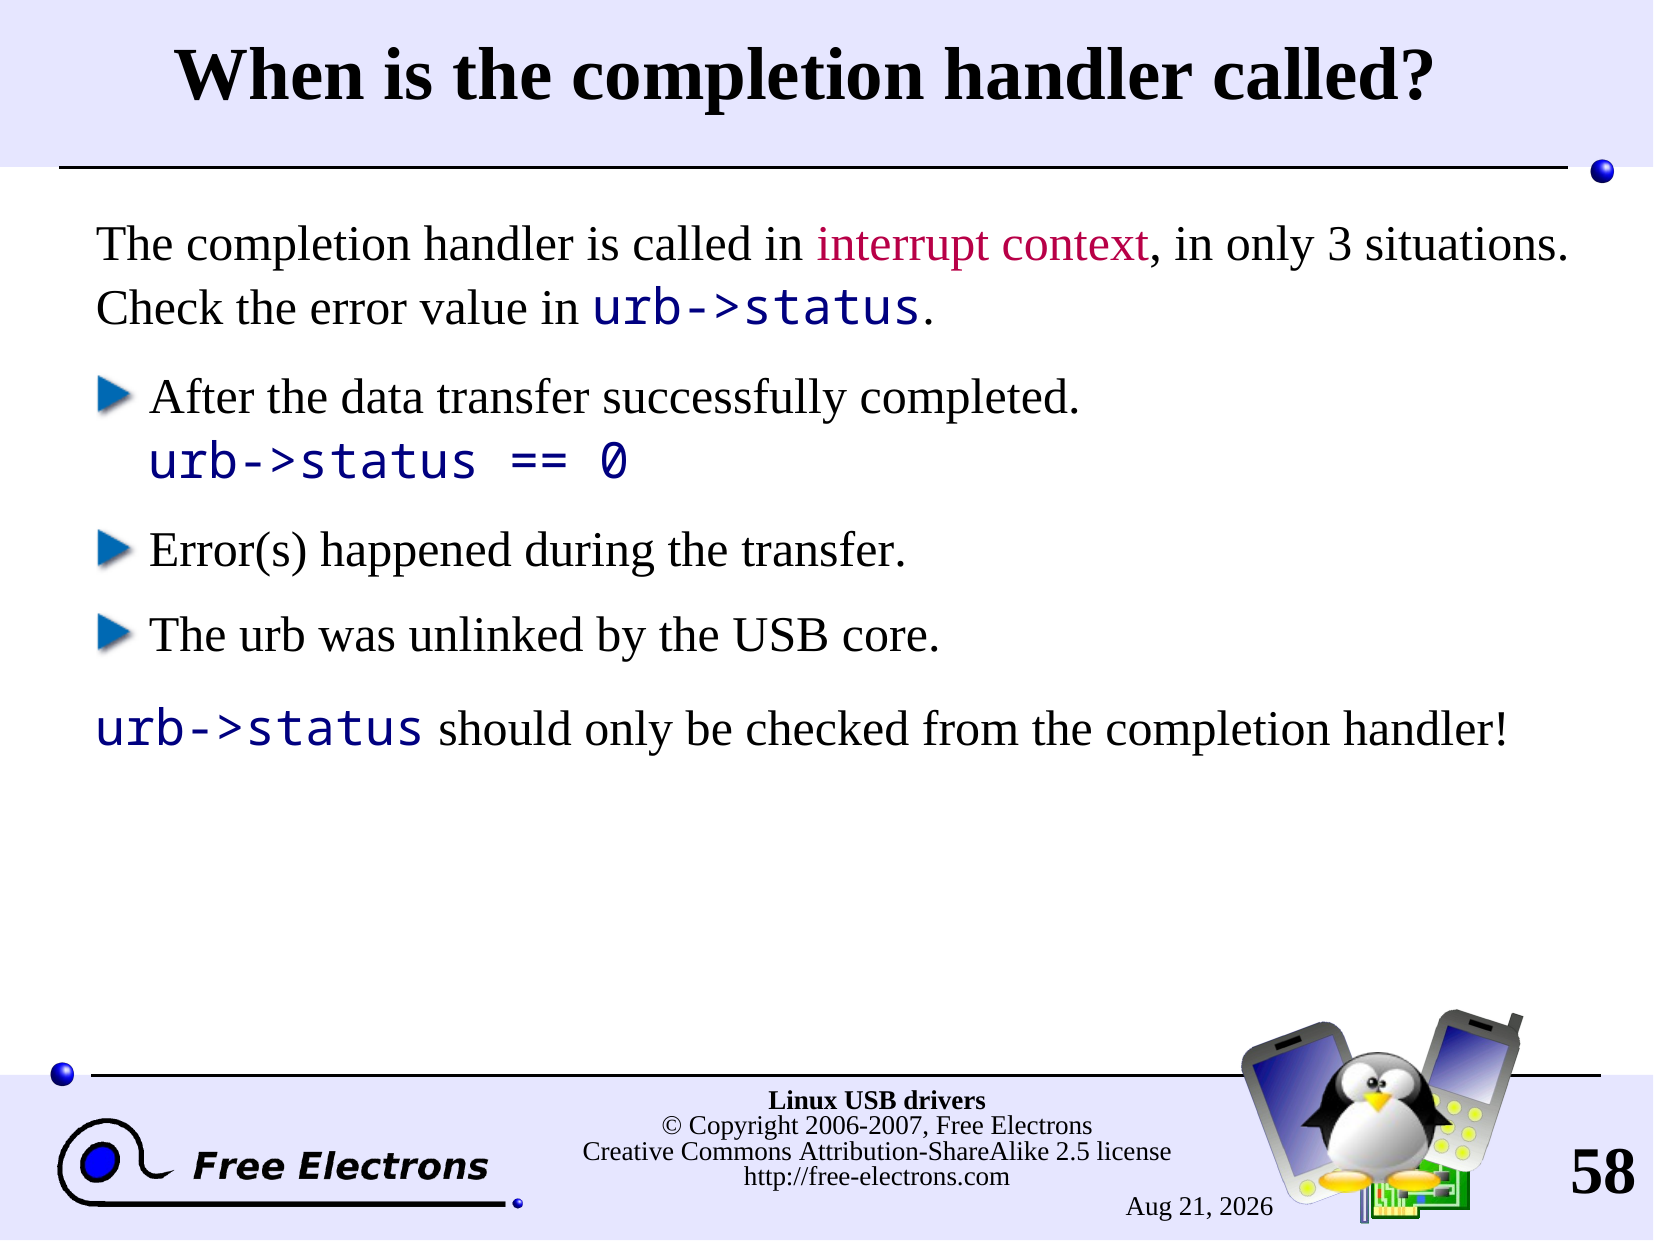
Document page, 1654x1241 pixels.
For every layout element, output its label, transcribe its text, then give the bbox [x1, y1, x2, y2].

picture [1231, 1066, 1521, 1241]
picture [50, 1107, 527, 1216]
title When is the completion handler called? [60, 25, 1551, 124]
list The completion handler is called in interrupt context, in only 3 situations. Check the error value in urb->status. After the data transfer successfully completed. urb->status == 0 Error(s) happened during the transfer. The urb was unlinked by the USB core. urb->status should only be checked from the completion handler! [78, 216, 1588, 1066]
